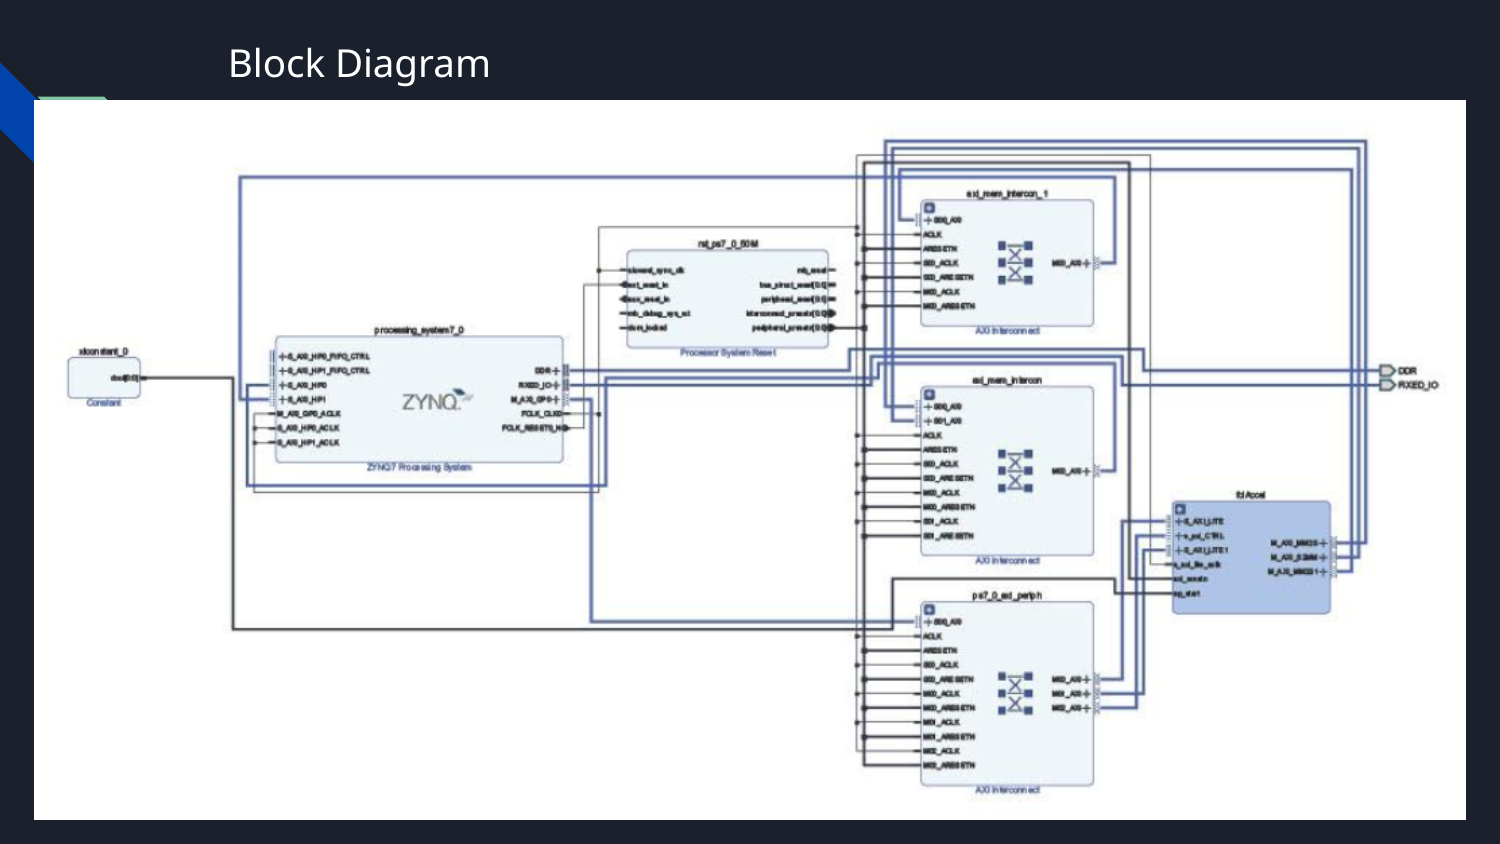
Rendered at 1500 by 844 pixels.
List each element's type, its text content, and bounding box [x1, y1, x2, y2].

picture [34, 100, 1466, 820]
title Block Diagram [212, 24, 1368, 100]
